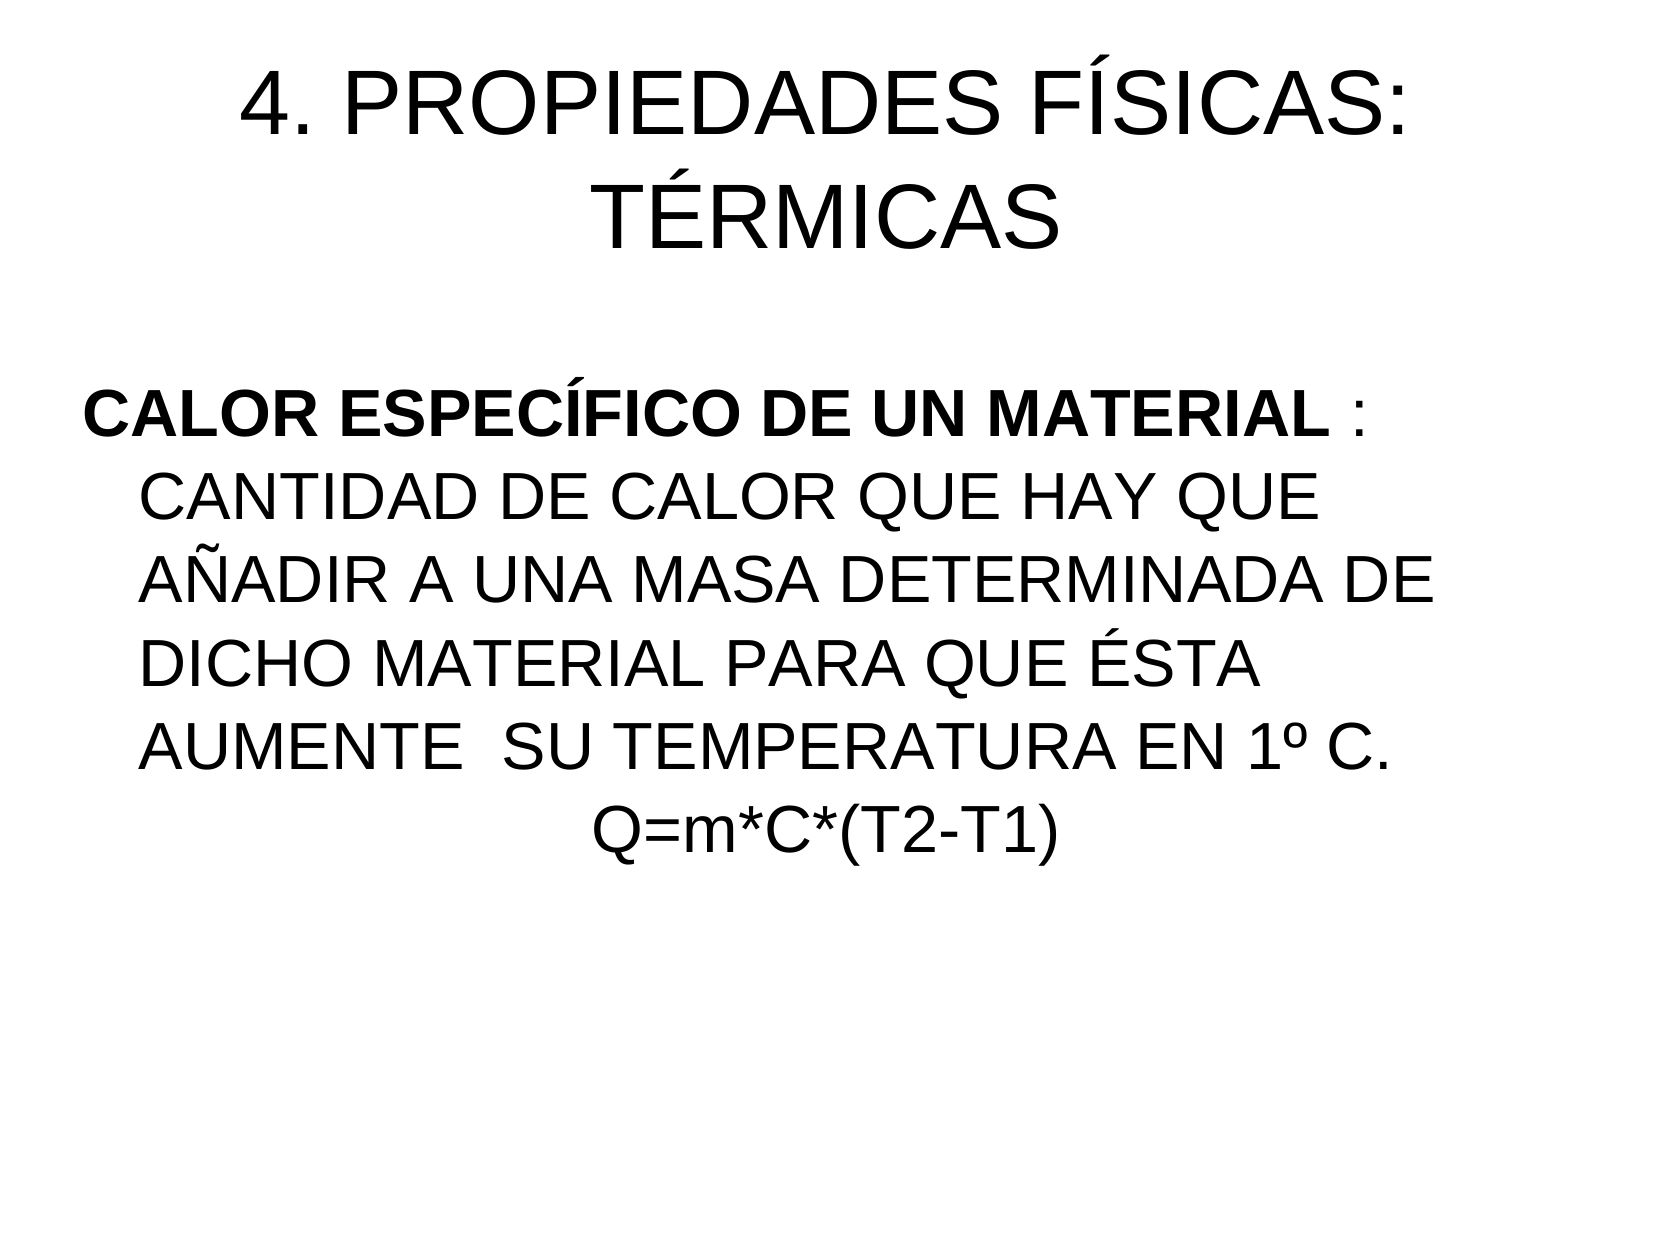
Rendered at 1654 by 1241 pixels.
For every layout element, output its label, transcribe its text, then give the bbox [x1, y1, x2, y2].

subtitle CALOR ESPECÍFICO DE UN MATERIAL : CANTIDAD DE CALOR QUE HAY QUE AÑADIR A UNA MASA DETERMINADA DE DICHO MATERIAL PARA QUE ÉSTA AUMENTE SU TEMPERATURA EN 1º C. Q=m*C*(T2-T1) [82, 290, 1571, 1109]
title 4. PROPIEDADES FÍSICAS: TÉRMICAS [82, 38, 1571, 268]
